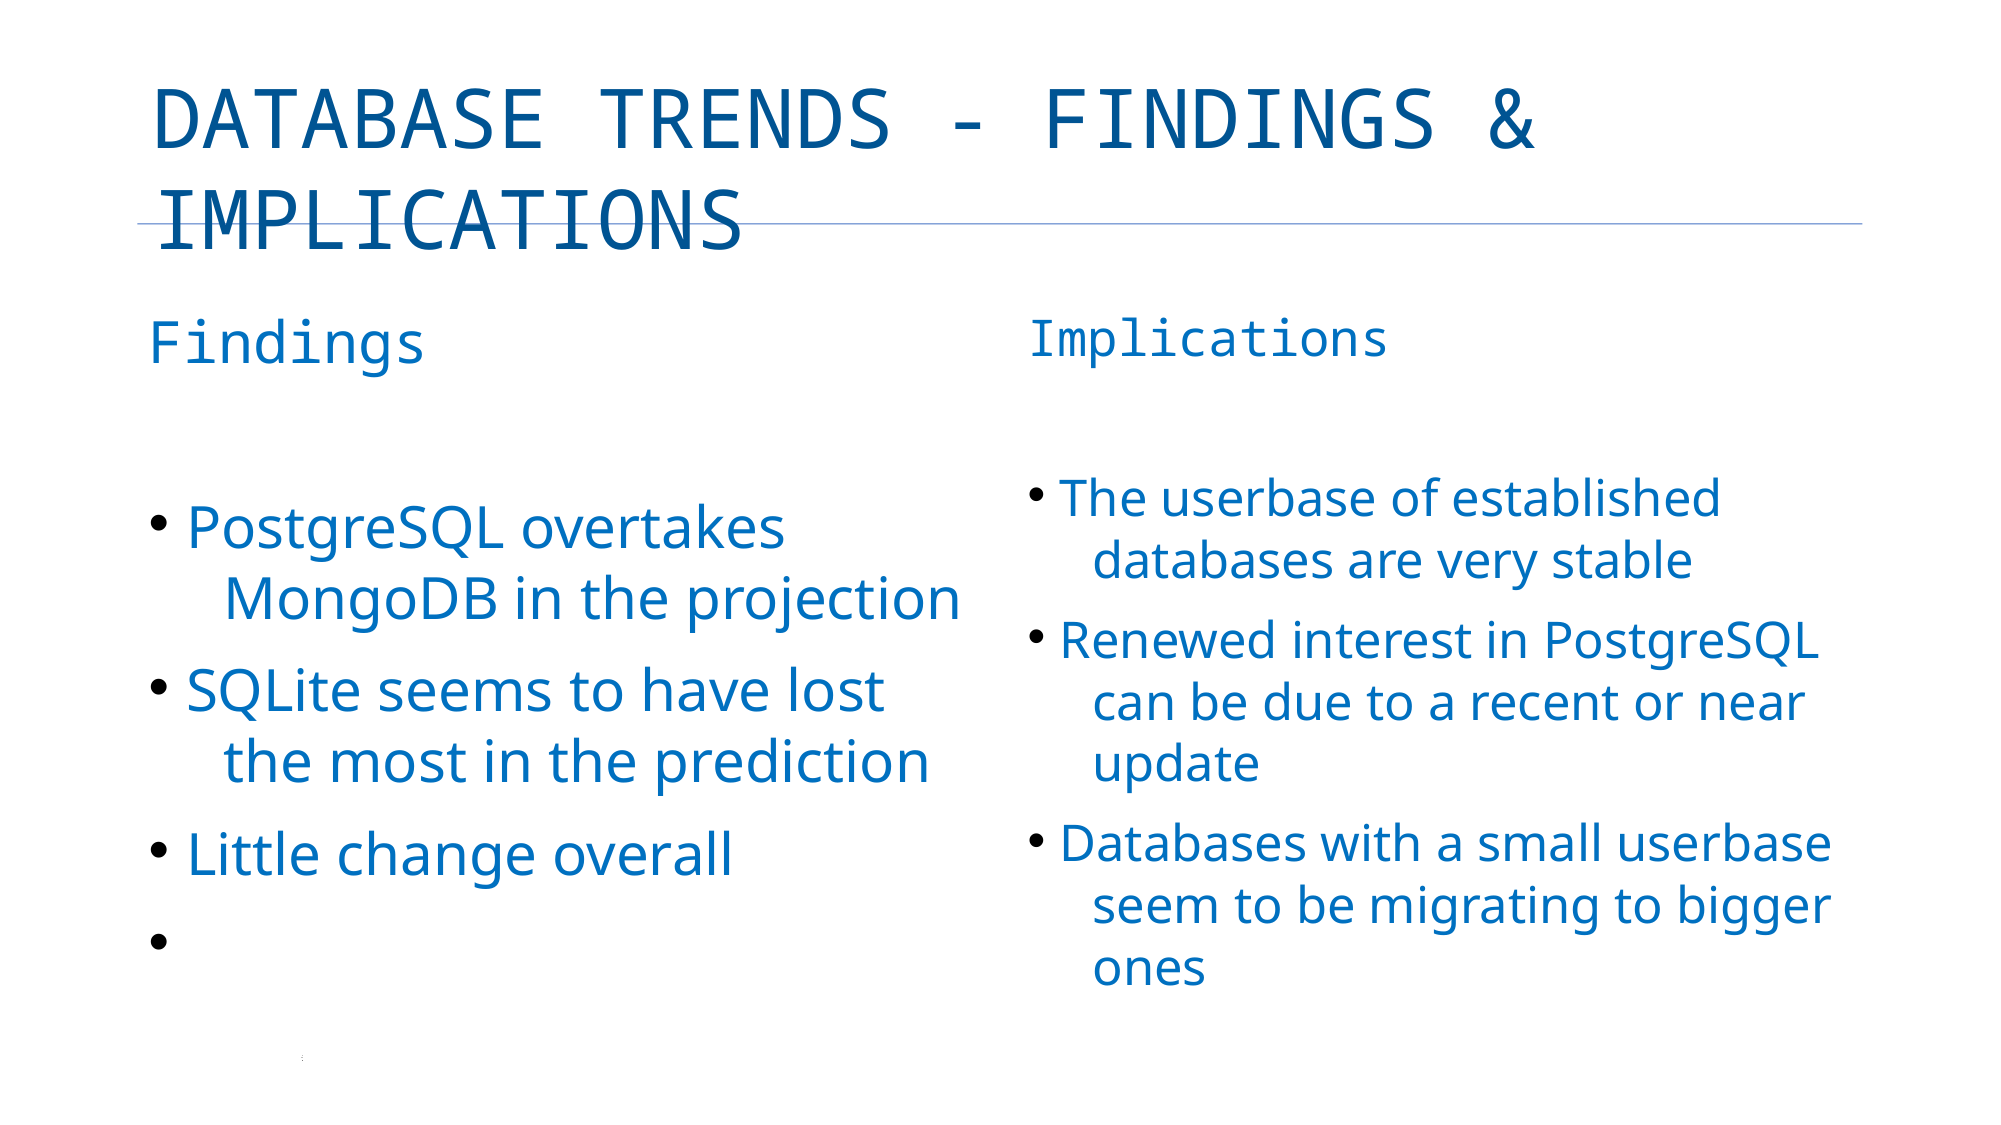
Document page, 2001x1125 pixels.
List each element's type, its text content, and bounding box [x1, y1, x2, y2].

list Implications The userbase of established databases are very stable Renewed interest in PostgreSQL can be due to a recent or near update Databases with a small userbase seem to be migrating to bigger ones [1012, 299, 1863, 1014]
list Findings PostgreSQL overtakes MongoDB in the projection SQLite seems to have lost the most in the prediction Little change overall [133, 299, 984, 1014]
title DATABASE TRENDS - FINDINGS & IMPLICATIONS [137, 59, 1863, 278]
